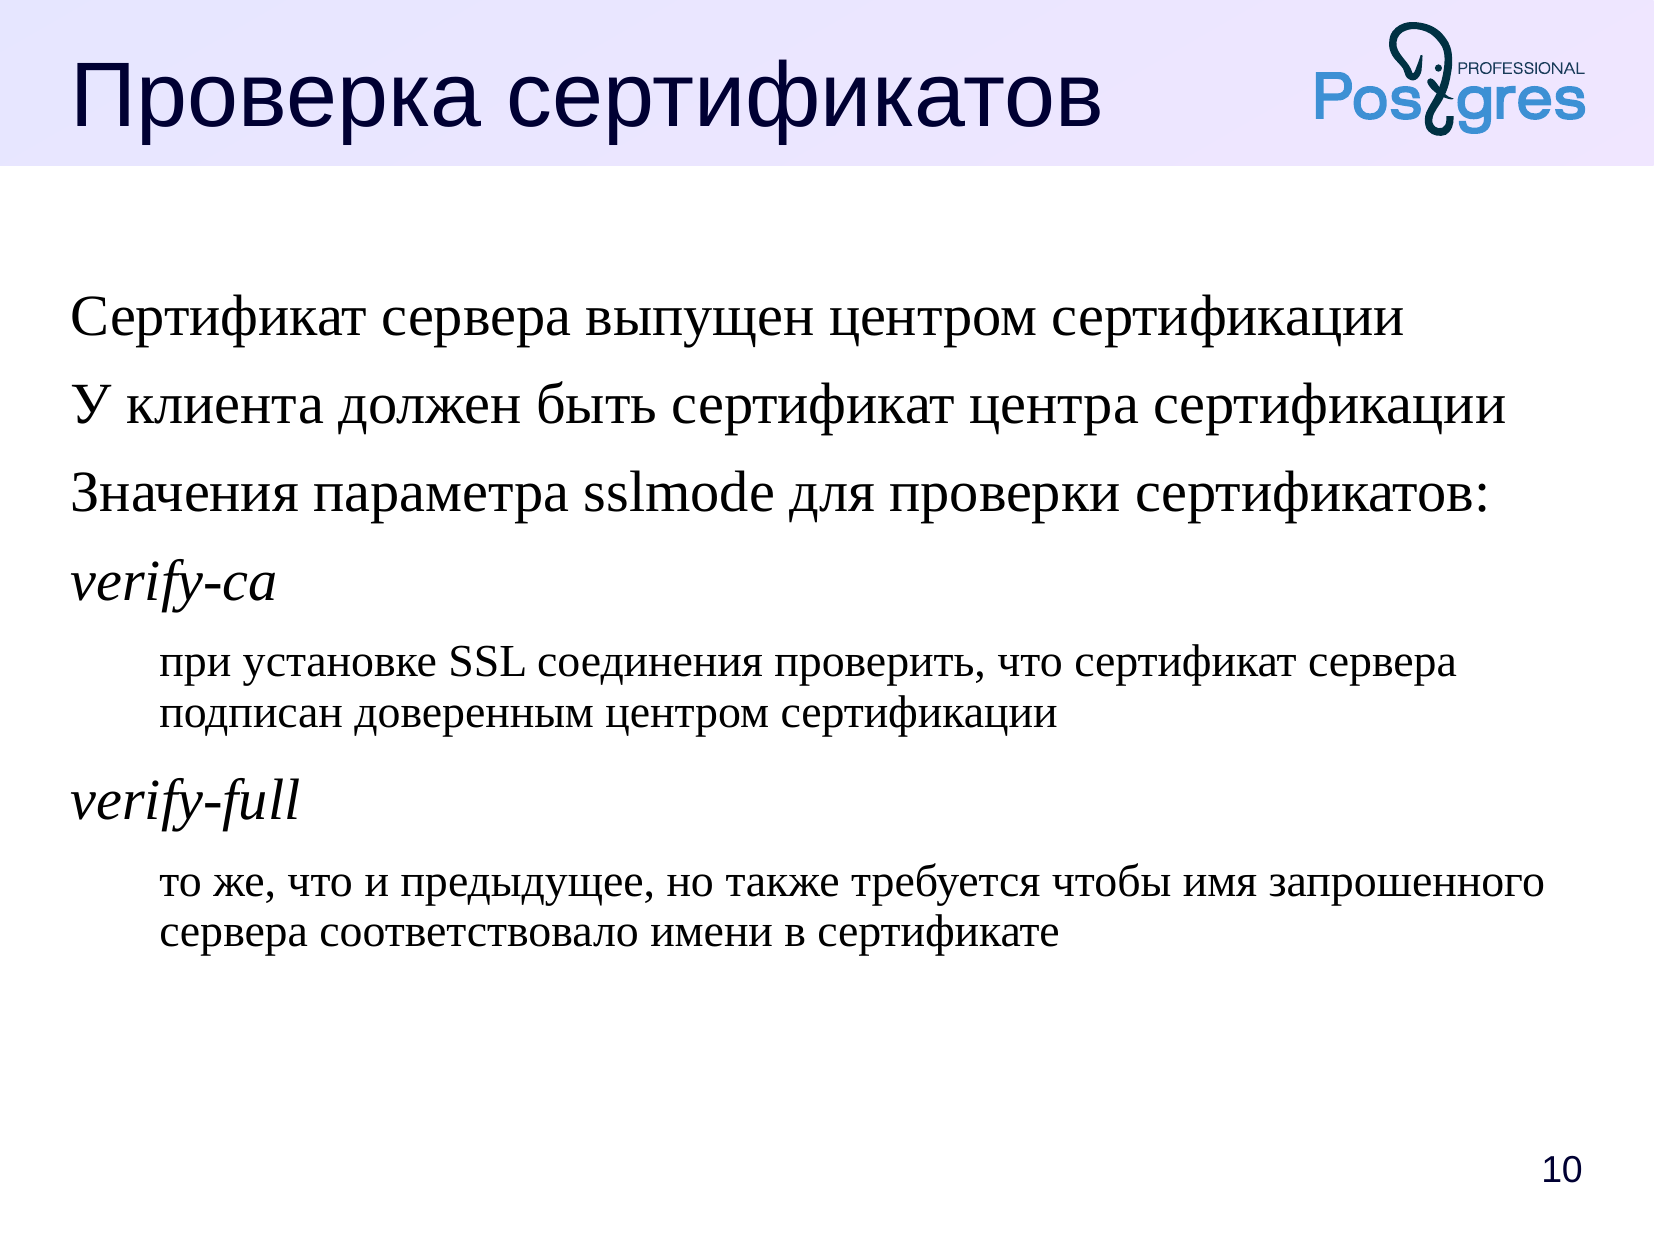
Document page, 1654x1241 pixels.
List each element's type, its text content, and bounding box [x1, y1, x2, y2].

title Проверка сертификатов [70, 43, 1276, 147]
list Сертификат сервера выпущен центром сертификации У клиента должен быть сертификат центра сертификации Значения параметра sslmode для проверки сертификатов: verify-ca при установке SSL соединения проверить, что сертификат сервера подписан доверенным центром сертификации verify-full то же, что и предыдущее, но также требуется чтобы имя запрошенного сервера соответствовало имени в сертификате [70, 283, 1583, 1141]
